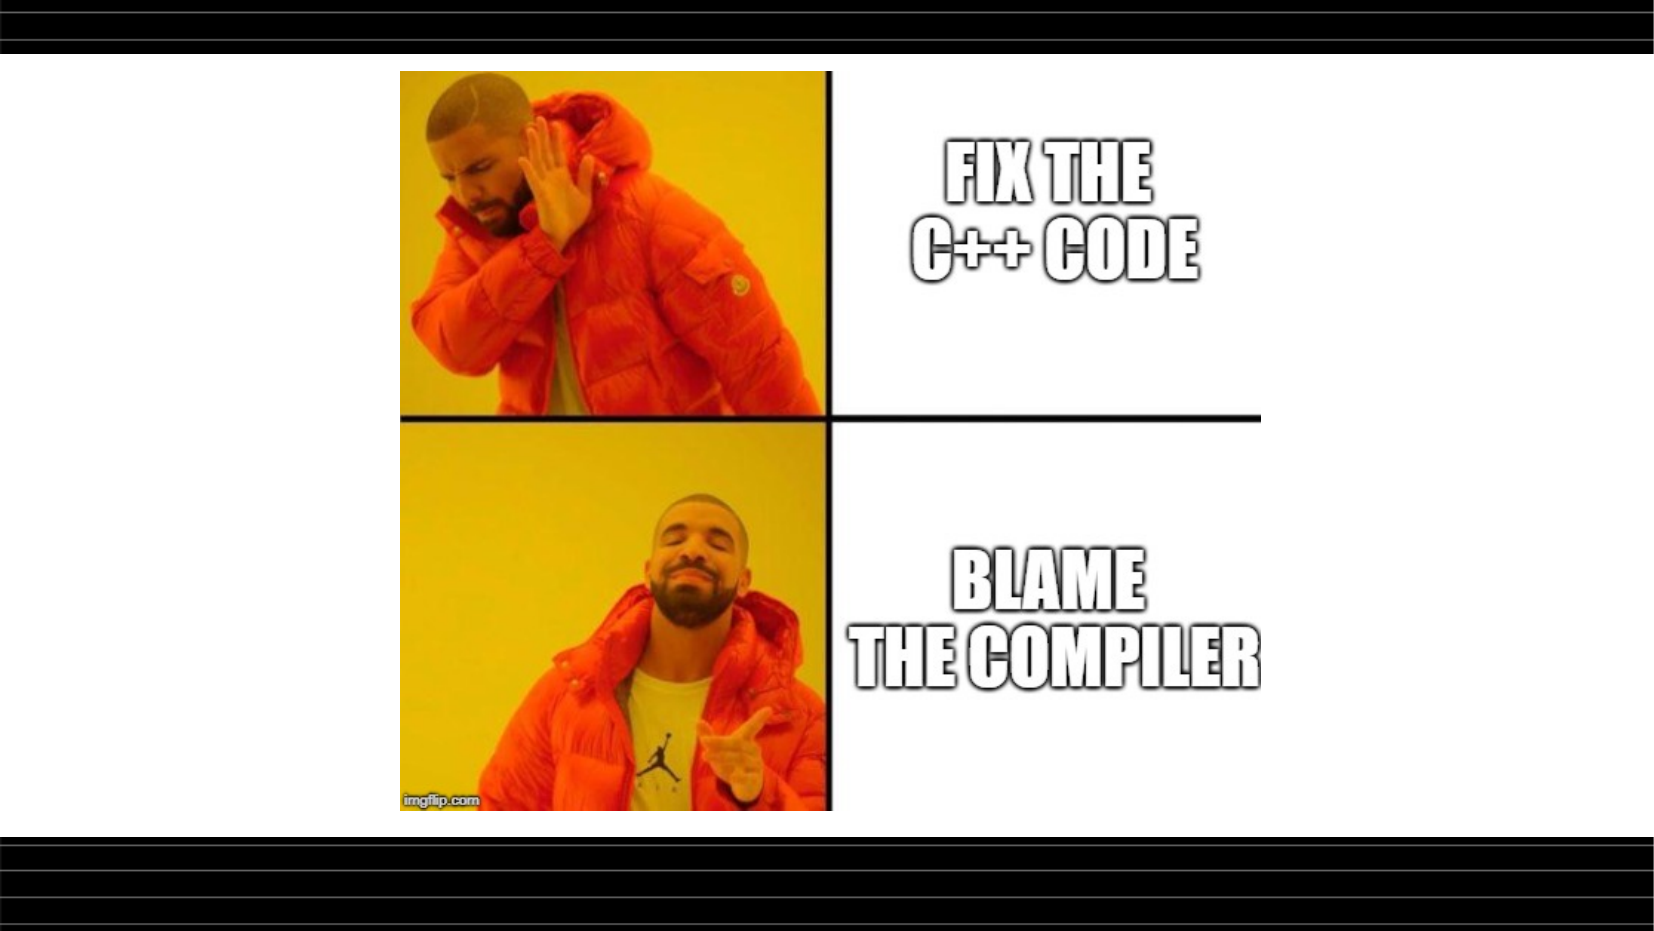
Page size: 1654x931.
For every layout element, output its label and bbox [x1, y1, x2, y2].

picture [0, 0, 1654, 54]
picture [400, 71, 1261, 811]
picture [0, 837, 1654, 931]
